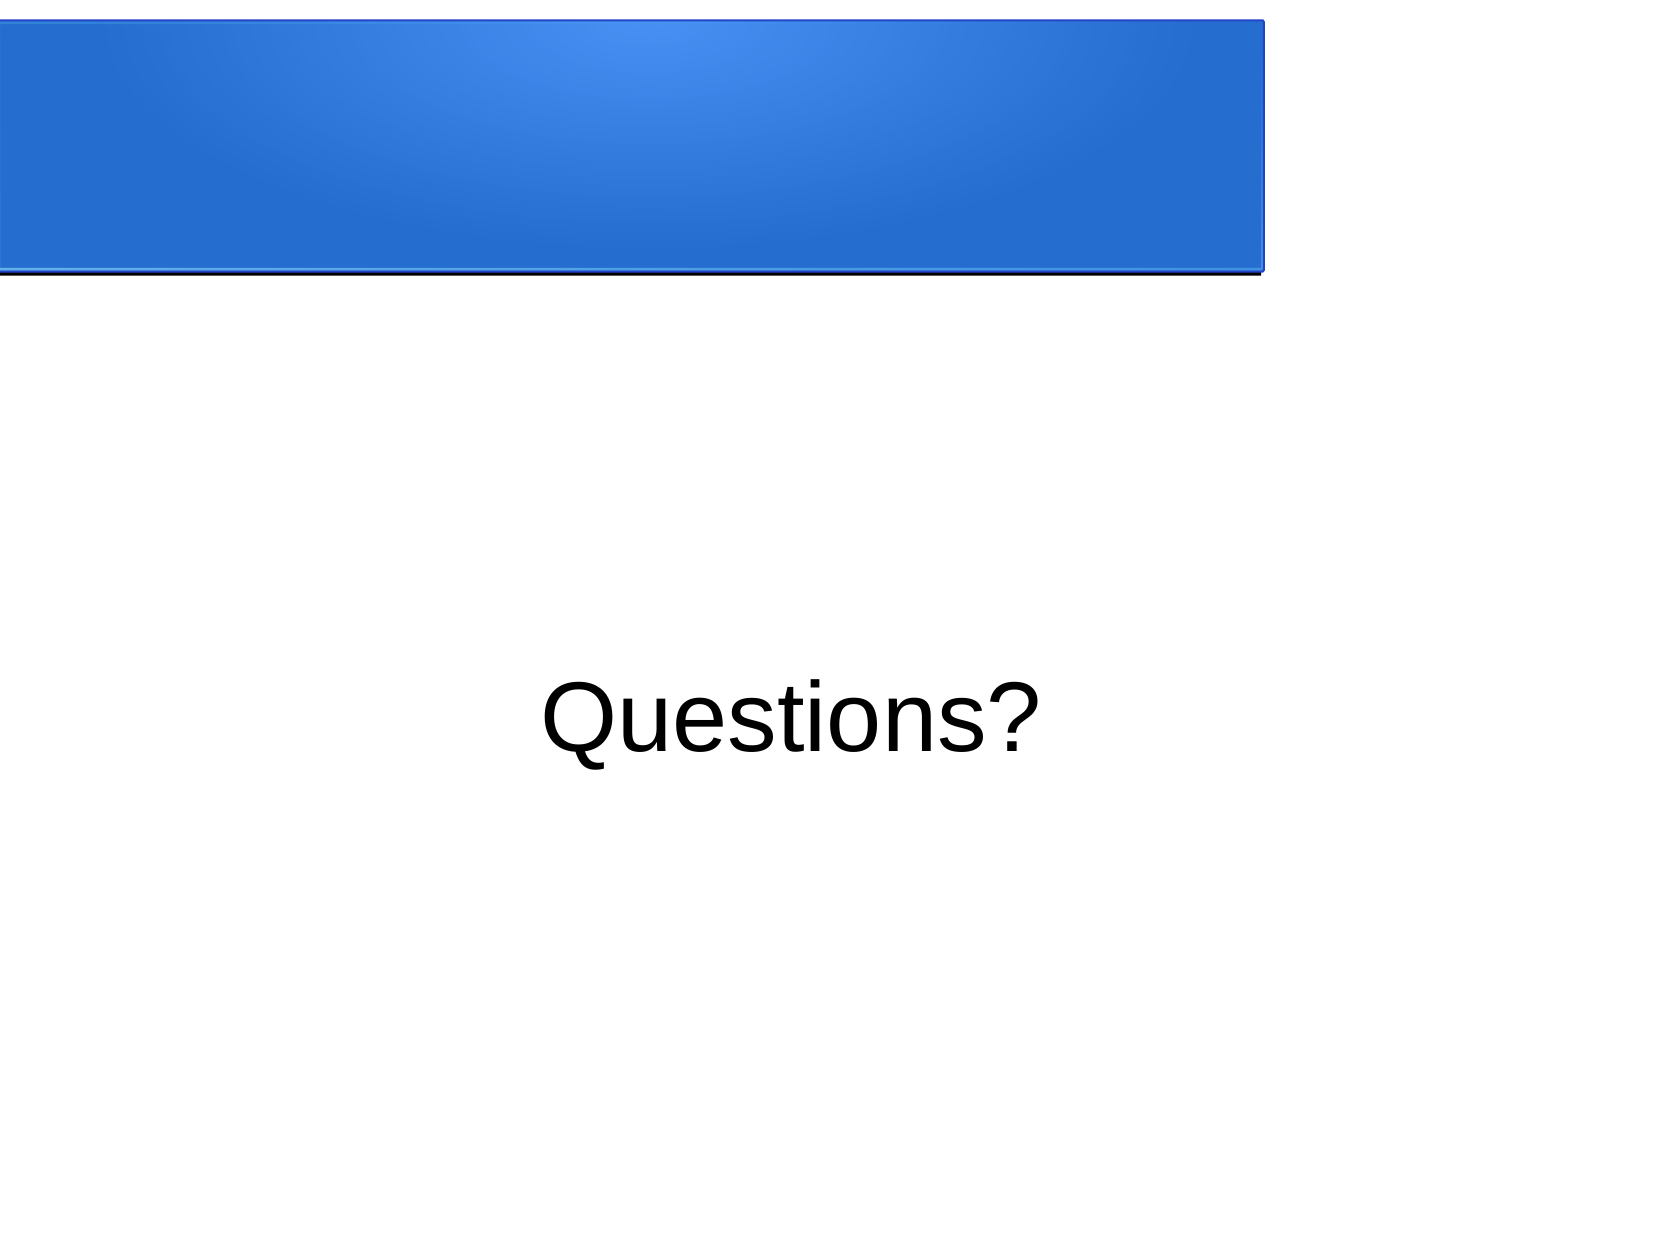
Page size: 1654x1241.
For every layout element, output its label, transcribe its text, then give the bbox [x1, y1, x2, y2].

title Questions? [318, 614, 1471, 819]
